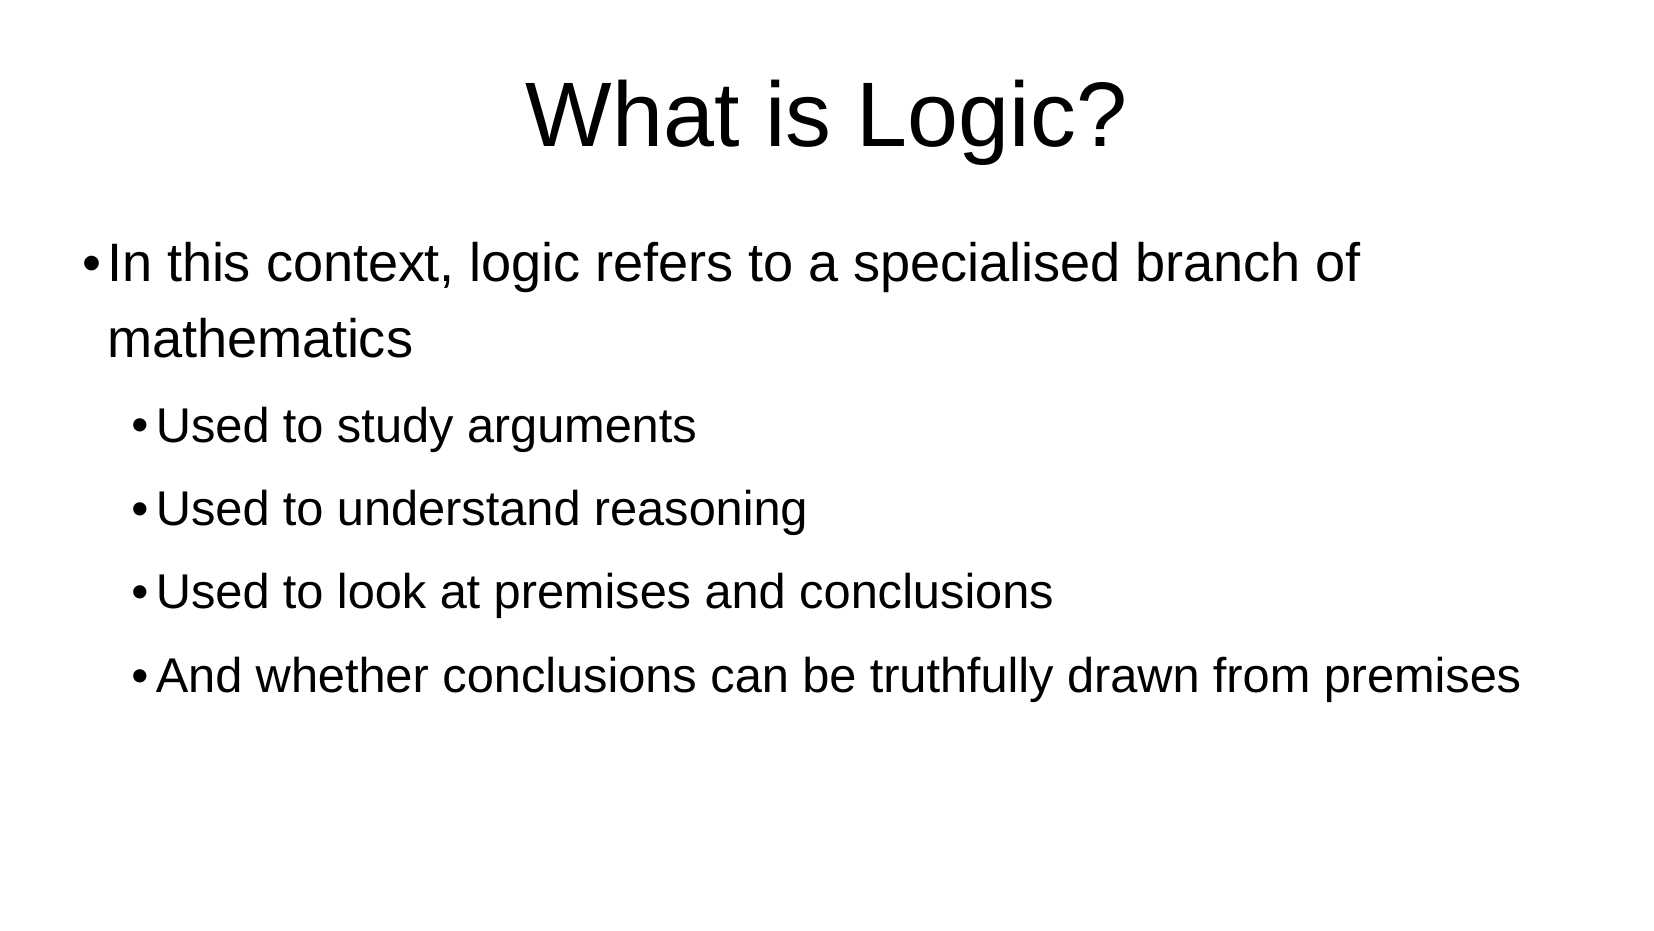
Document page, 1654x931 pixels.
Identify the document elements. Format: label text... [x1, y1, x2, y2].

list In this context, logic refers to a specialised branch of mathematics Used to study arguments Used to understand reasoning Used to look at premises and conclusions And whether conclusions can be truthfully drawn from premises [82, 217, 1571, 758]
title What is Logic? [82, 37, 1571, 193]
